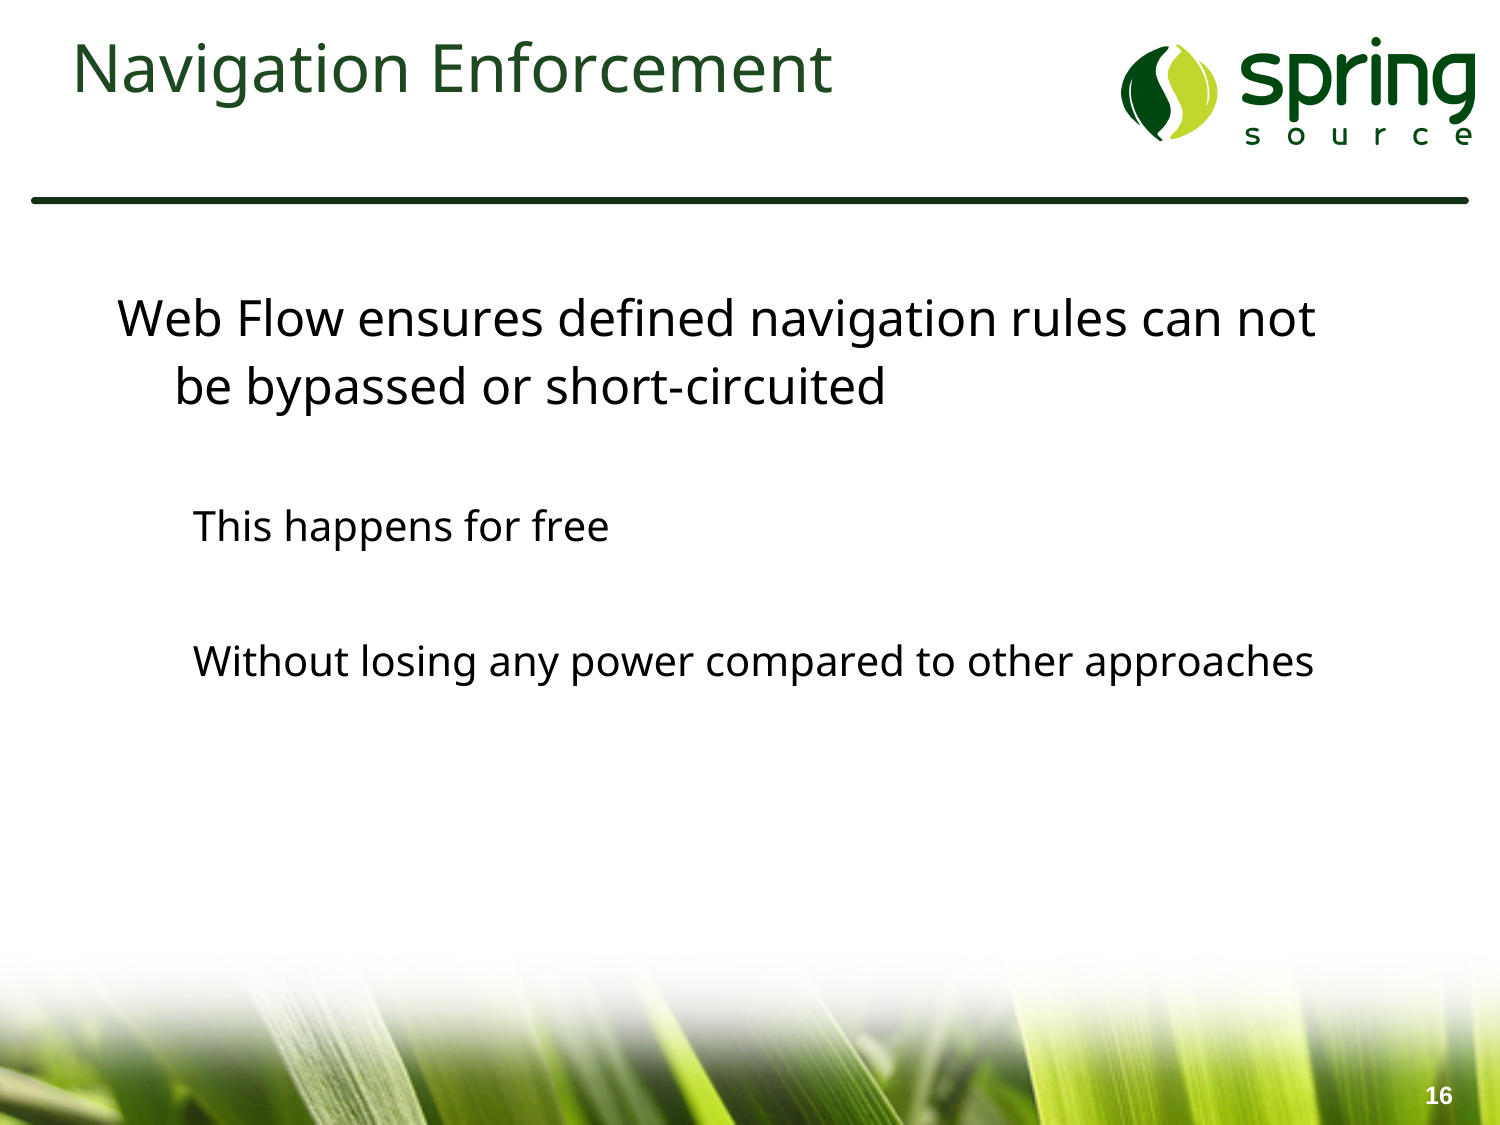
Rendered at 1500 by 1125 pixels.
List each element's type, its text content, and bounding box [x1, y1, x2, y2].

list Web Flow ensures defined navigation rules can not be bypassed or short-circuited This happens for free Without losing any power compared to other approaches [103, 275, 1395, 938]
title Navigation Enforcement [56, 13, 1090, 177]
picture [1121, 37, 1475, 145]
picture [0, 944, 1500, 1125]
